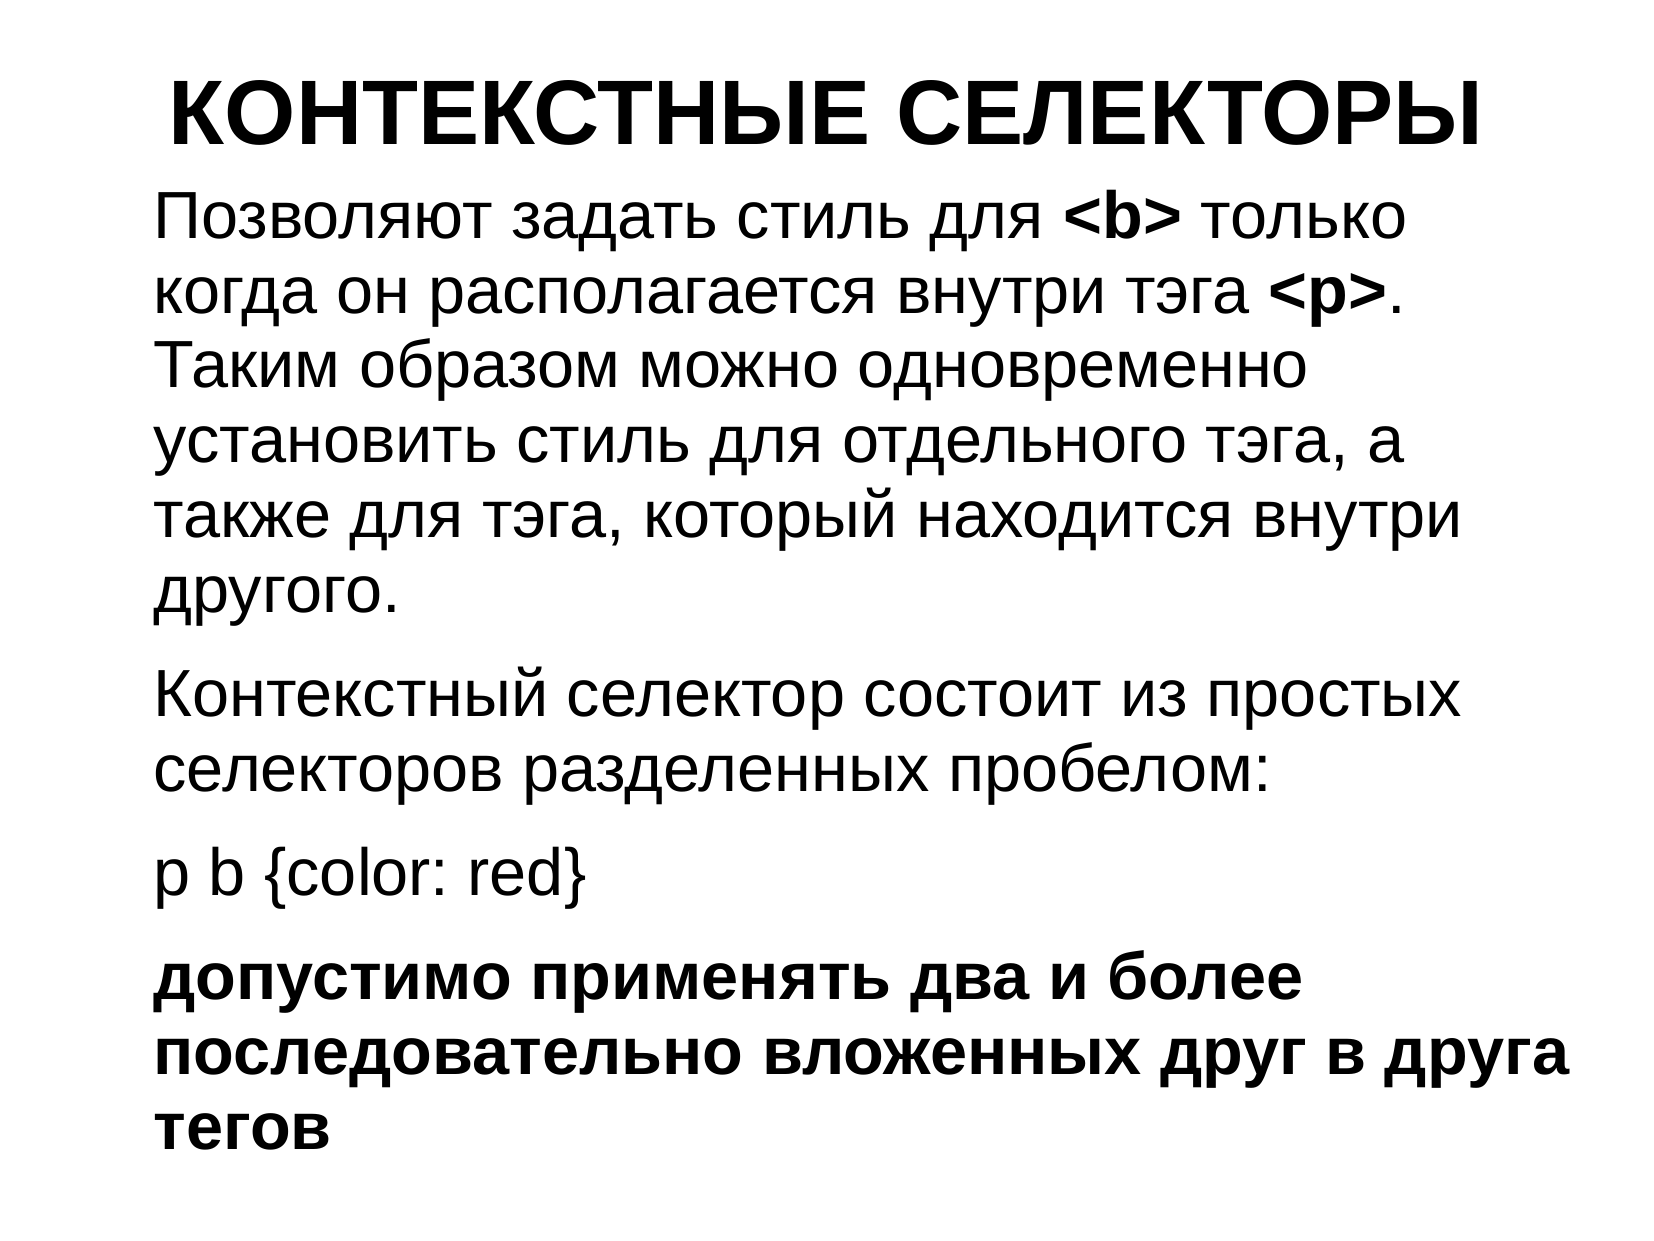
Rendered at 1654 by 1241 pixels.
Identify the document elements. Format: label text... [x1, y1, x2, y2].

list Позволяют задать стиль для <b> только когда он располагается внутри тэга <p>. Таким образом можно одновременно установить стиль для отдельного тэга, а также для тэга, который находится внутри другого. Контекстный селектор состоит из простых селекторов разделенных пробелом: p b {color: red} допустимо применять два и более последовательно вложенных друг в друга тегов [82, 177, 1571, 1164]
title КОНТЕКСТНЫЕ СЕЛЕКТОРЫ [82, 49, 1571, 177]
